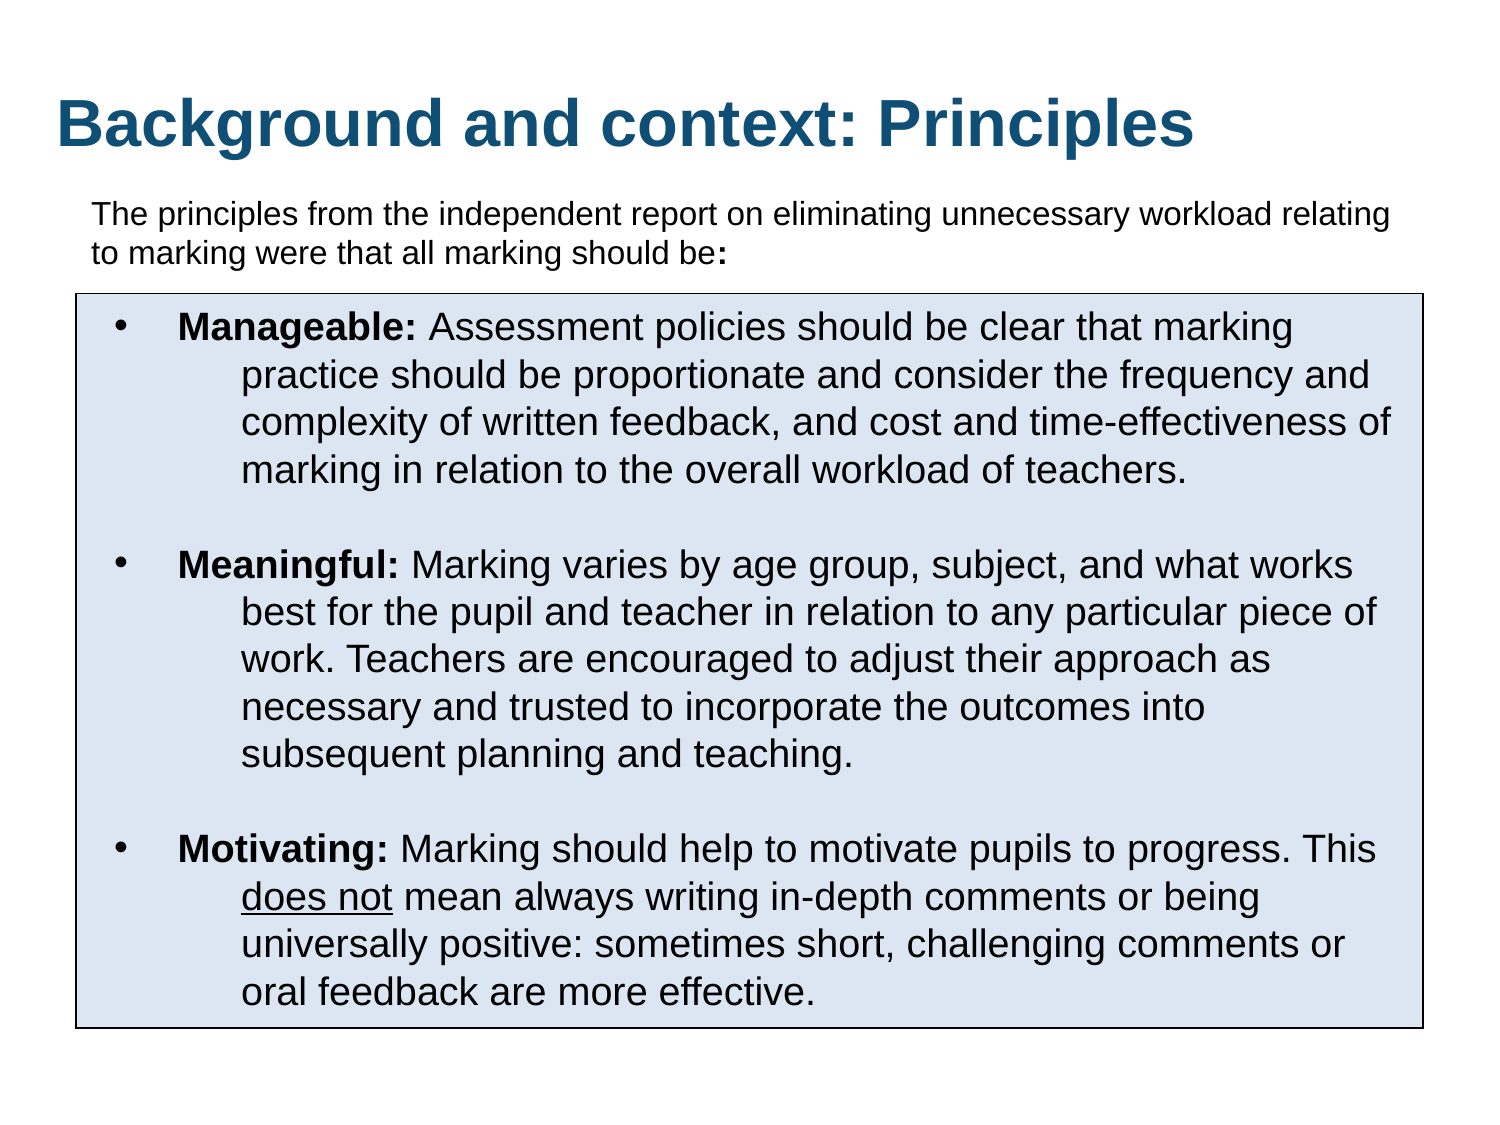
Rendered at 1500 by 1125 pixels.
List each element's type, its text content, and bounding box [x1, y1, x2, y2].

text_box Manageable: Assessment policies should be clear that marking practice should be proportionate and consider the frequency and complexity of written feedback, and cost and time-effectiveness of marking in relation to the overall workload of teachers. Meaningful: Marking varies by age group, subject, and what works best for the pupil and teacher in relation to any particular piece of work. Teachers are encouraged to adjust their approach as necessary and trusted to incorporate the outcomes into subsequent planning and teaching. Motivating: Marking should help to motivate pupils to progress. This does not mean always writing in-depth comments or being universally positive: sometimes short, challenging comments or oral feedback are more effective. [76, 293, 1423, 1029]
title Background and context: Principles [41, 42, 1459, 197]
list The principles from the independent report on eliminating unnecessary workload relating to marking were that all marking should be: [76, 184, 1435, 288]
